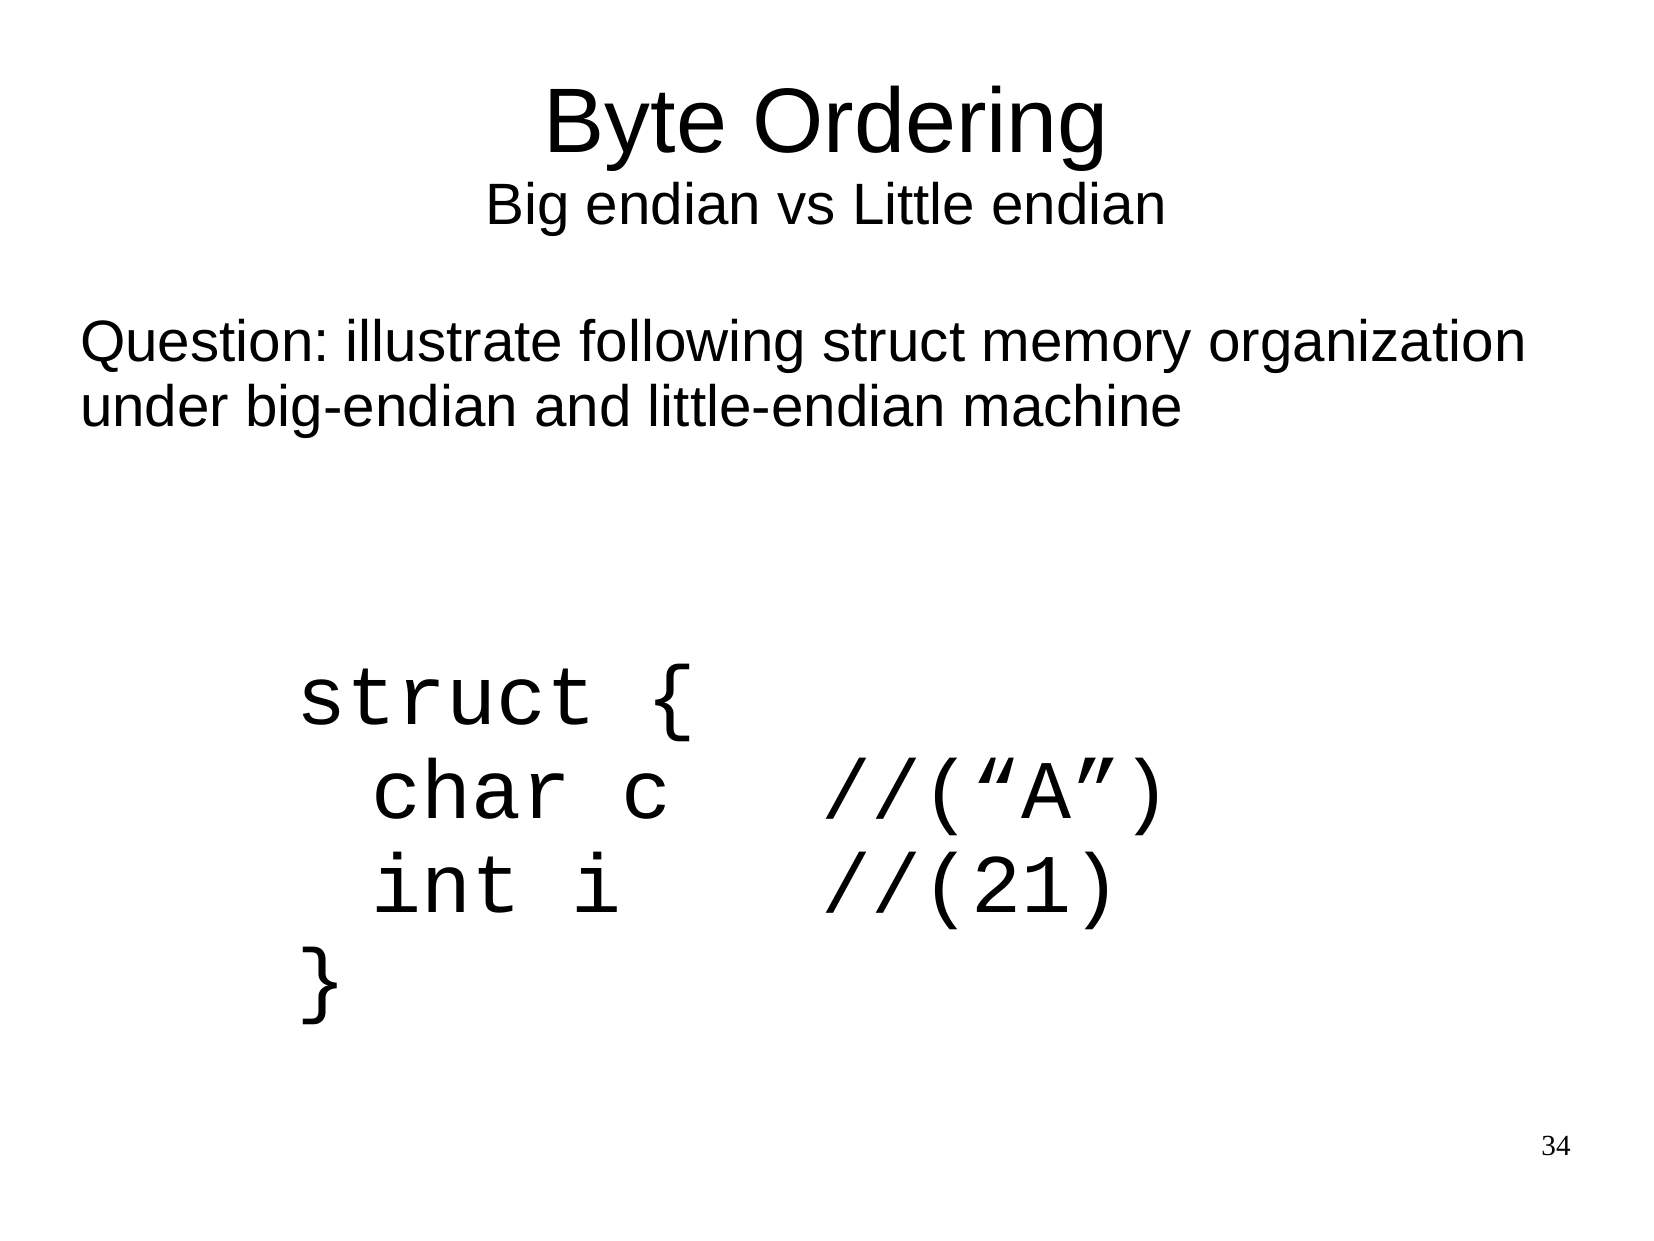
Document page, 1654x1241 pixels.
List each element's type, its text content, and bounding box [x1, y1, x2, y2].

text_box Question: illustrate following struct memory organization under big-endian and little-endian machine [65, 300, 1582, 502]
text_box struct { char c //(“A”) int i //(21) } [282, 647, 1401, 1041]
title Byte Ordering Big endian vs Little endian [82, 49, 1571, 257]
